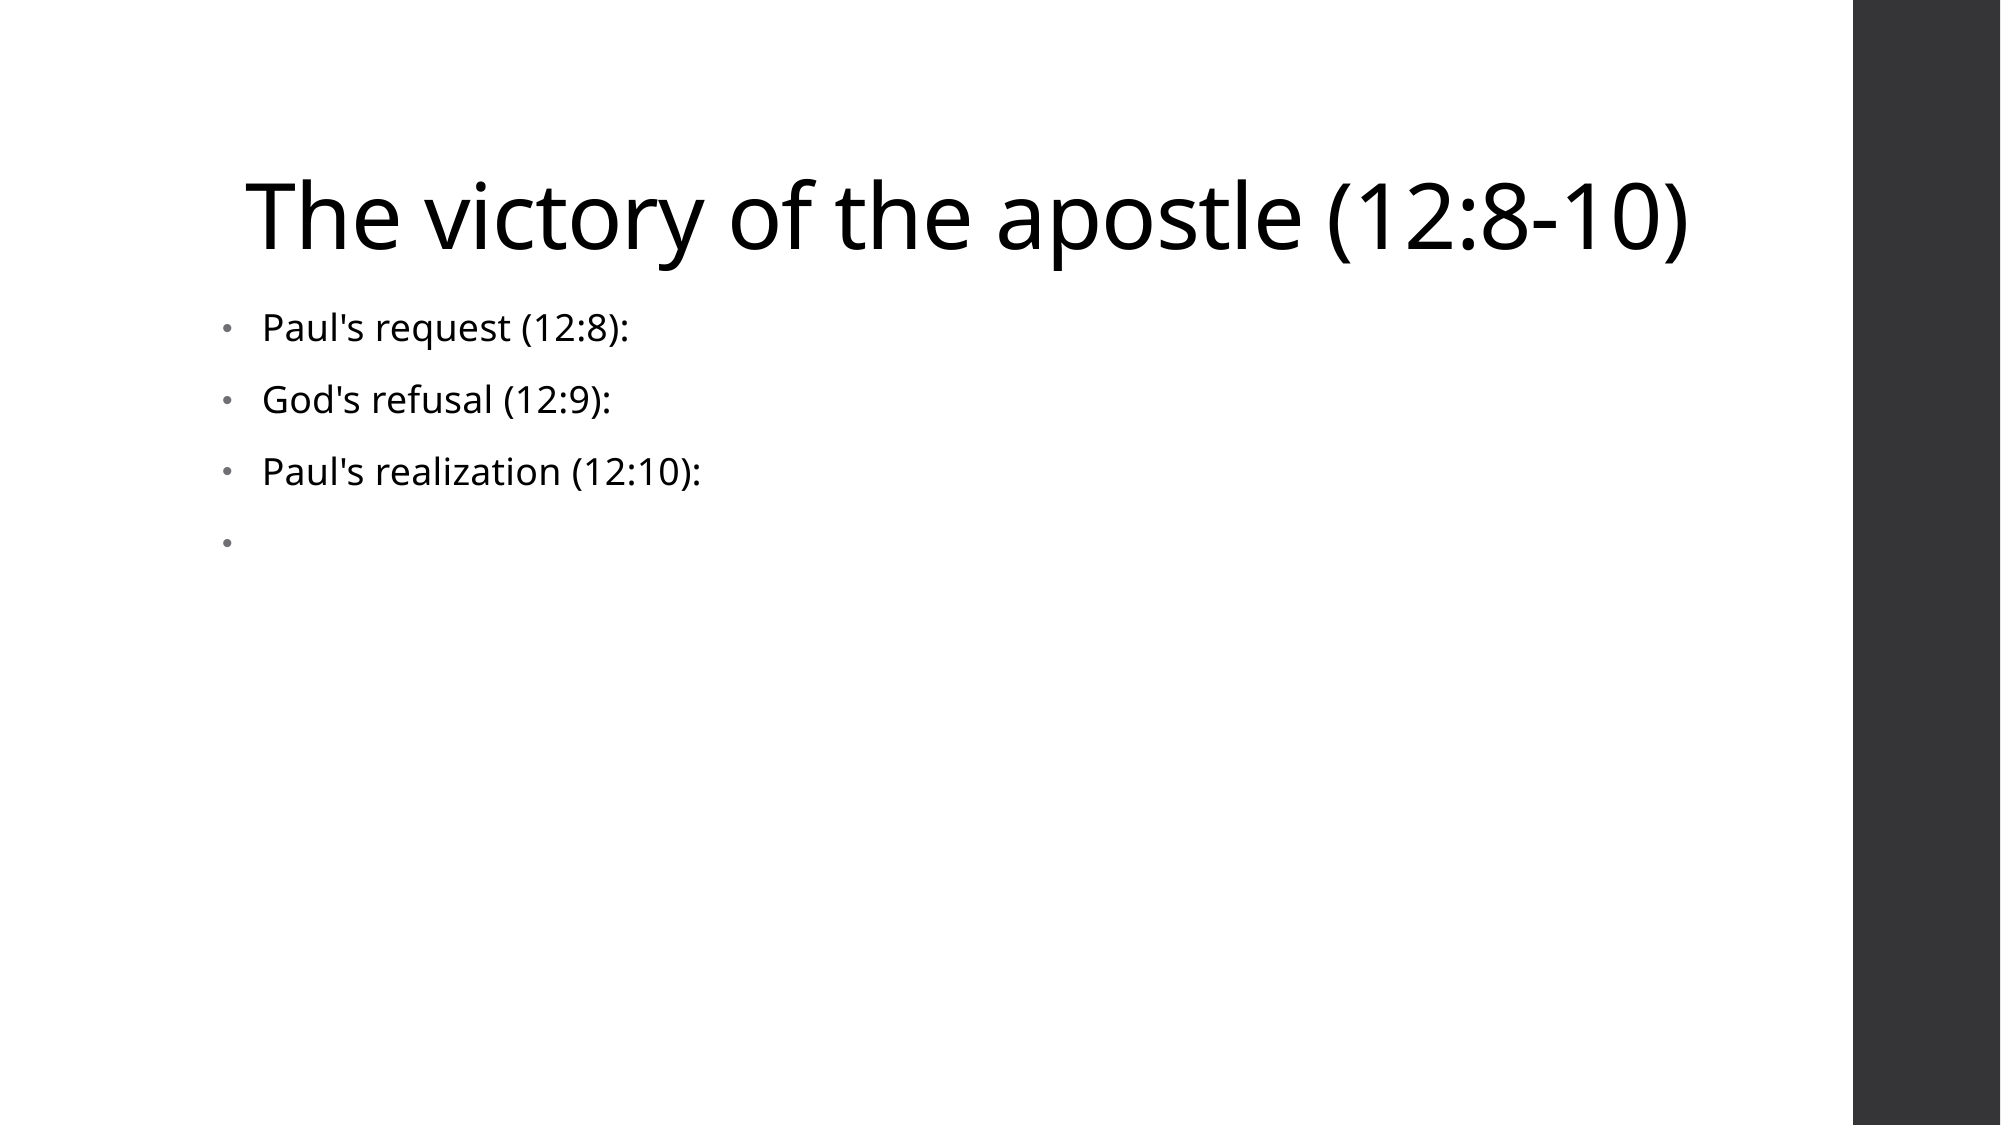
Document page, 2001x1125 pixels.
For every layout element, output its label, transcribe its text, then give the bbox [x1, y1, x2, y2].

list Paul's request (12:8): God's refusal (12:9): Paul's realization (12:10): [206, 299, 1617, 1014]
title The victory of the apostle (12:8-10) [206, 60, 1797, 278]
